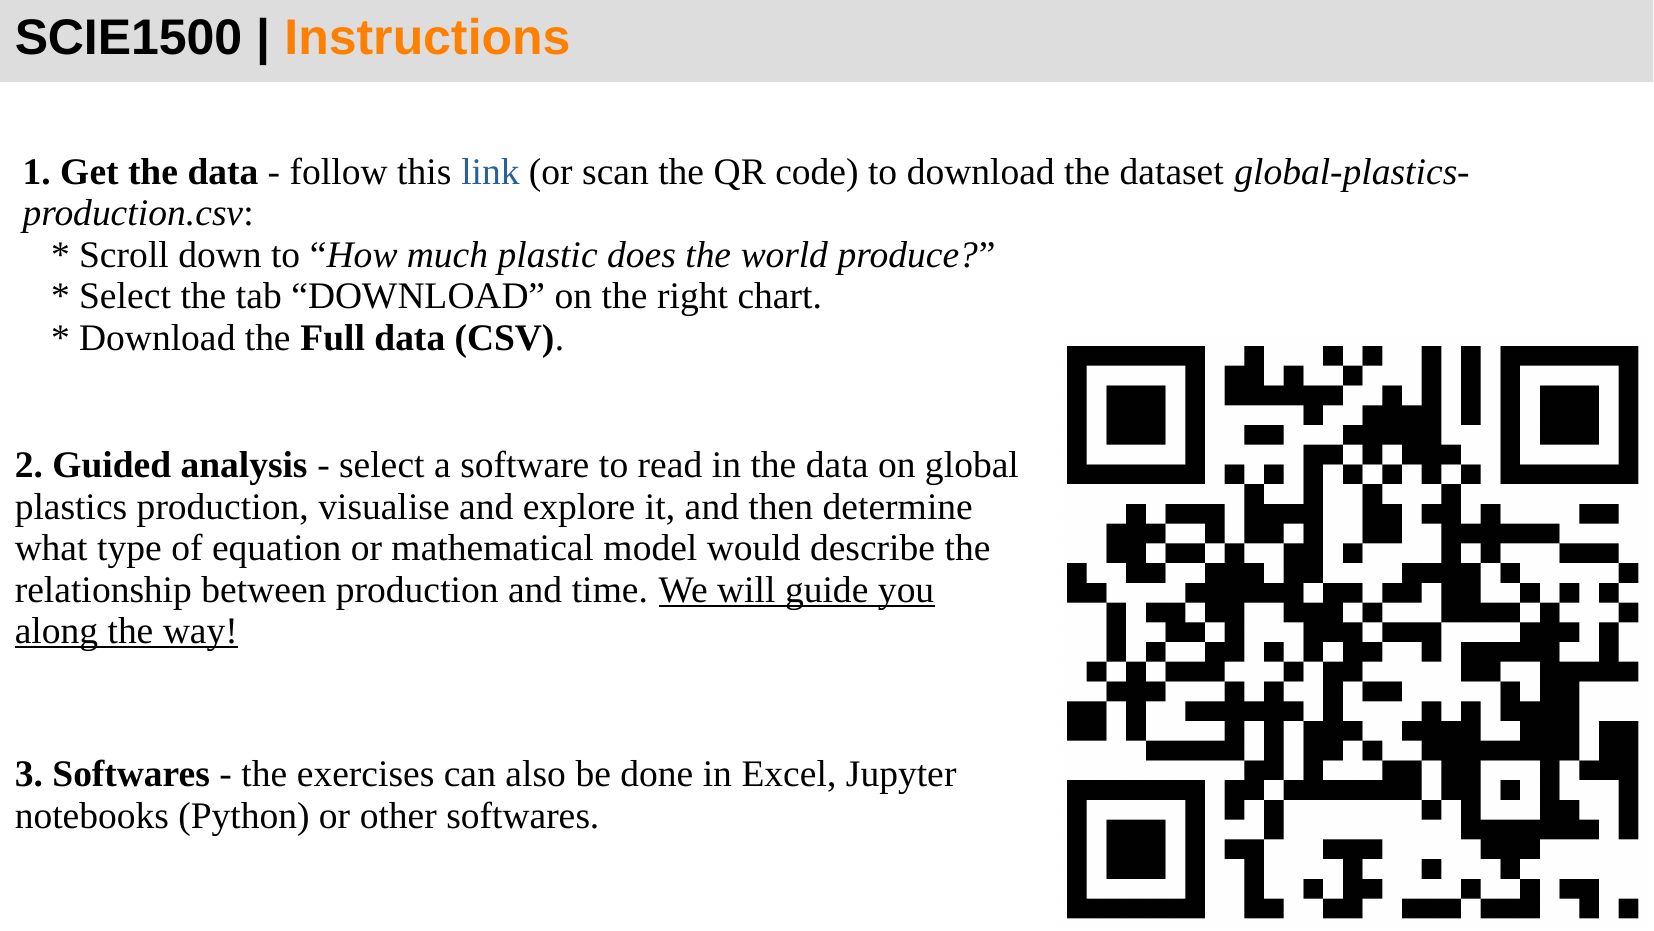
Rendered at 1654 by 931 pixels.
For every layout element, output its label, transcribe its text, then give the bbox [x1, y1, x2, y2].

text_box 2. Guided analysis - select a software to read in the data on global plastics production, visualise and explore it, and then determine what type of equation or mathematical model would describe the relationship between production and time. We will guide you along the way! 3. Softwares - the exercises can also be done in Excel, Jupyter notebooks (Python) or other softwares. [0, 437, 1040, 931]
text_box SCIE1500 | Instructions [0, 2, 1619, 83]
text_box [0, 0, 1654, 83]
text_box 1. Get the data - follow this link (or scan the QR code) to download the dataset global-plastics-production.csv: * Scroll down to “How much plastic does the world produce?” * Select the tab “DOWNLOAD” on the right chart. * Download the Full data (CSV). [7, 143, 1595, 378]
picture [1057, 336, 1648, 928]
